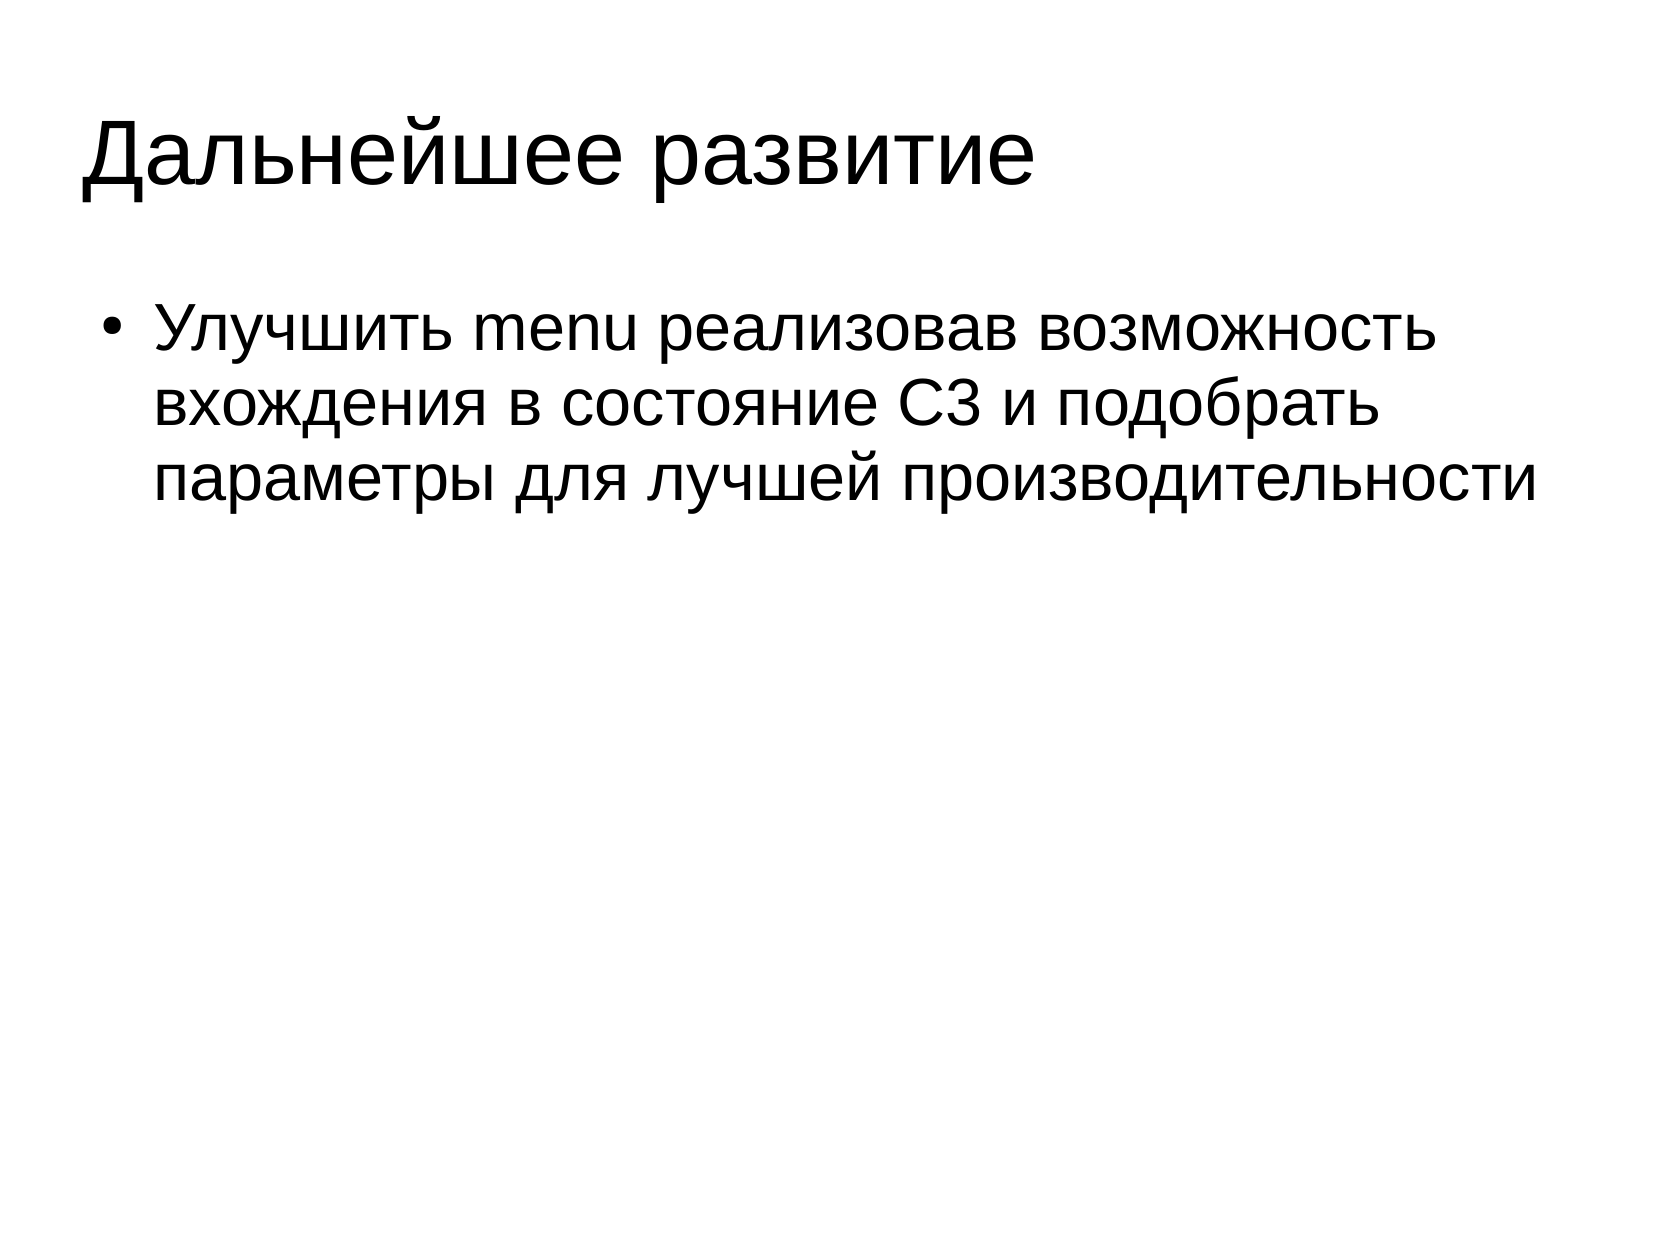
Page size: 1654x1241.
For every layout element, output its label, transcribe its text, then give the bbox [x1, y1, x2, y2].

title Дальнейшее развитие [82, 49, 1571, 257]
list Улучшить menu реализовав возможность вхождения в состояние С3 и подобрать параметры для лучшей производительности [82, 290, 1571, 1010]
